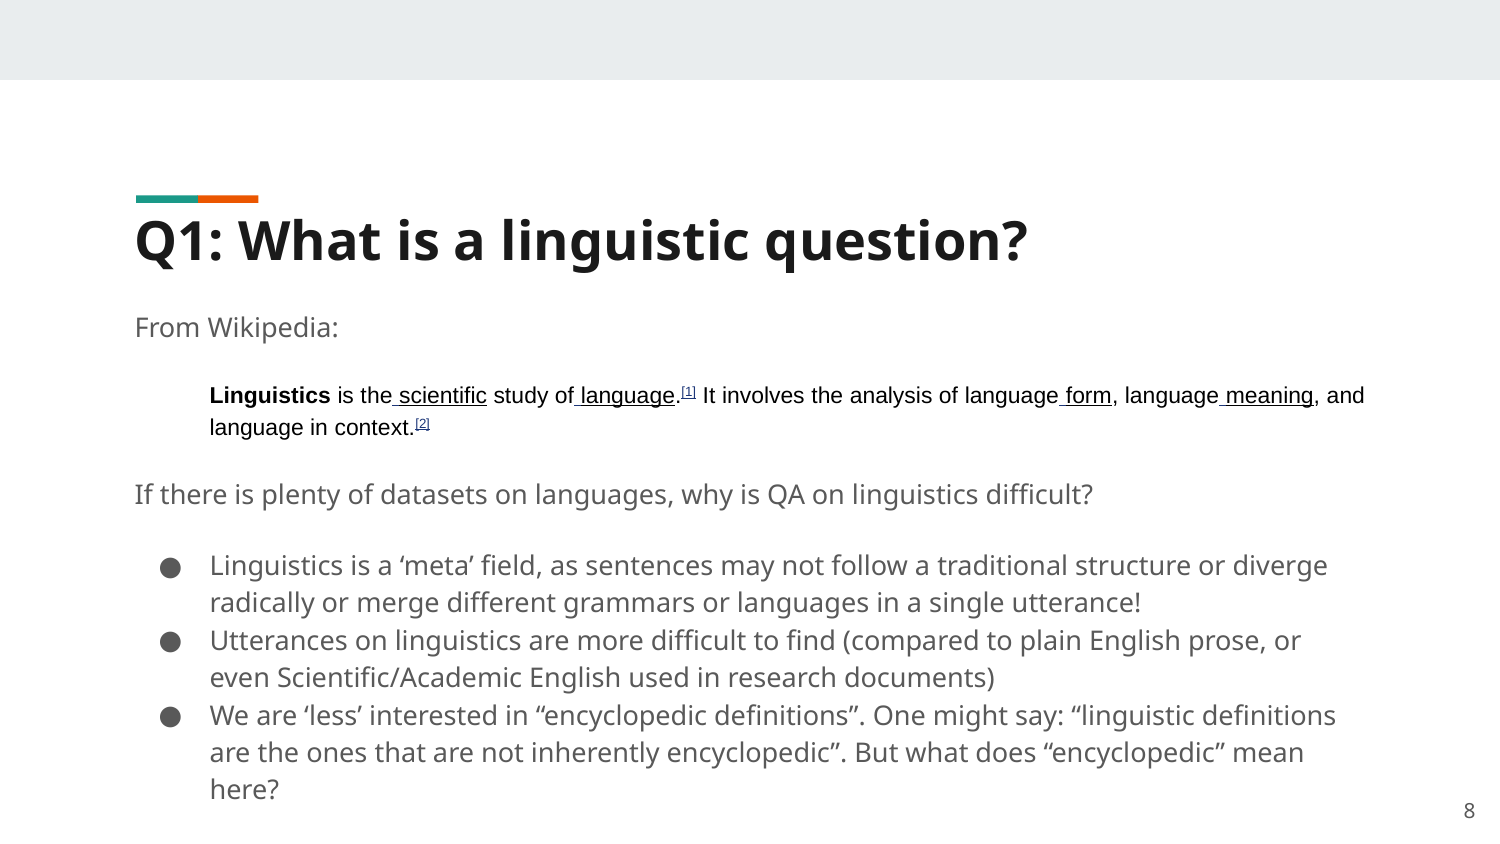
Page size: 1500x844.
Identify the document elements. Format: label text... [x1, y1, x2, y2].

title Q1: What is a linguistic question? [119, 191, 1381, 280]
list From Wikipedia: Linguistics is the scientific study of language.[1] It involves the analysis of language form, language meaning, and language in context.[2] If there is plenty of datasets on languages, why is QA on linguistics difficult? Linguistics is a ‘meta’ field, as sentences may not follow a traditional structure or diverge radically or merge different grammars or languages in a single utterance! Utterances on linguistics are more difficult to find (compared to plain English prose, or even Scientific/Academic English used in research documents) We are ‘less’ interested in “encyclopedic definitions”. One might say: “linguistic definitions are the ones that are not inherently encyclopedic”. But what does “encyclopedic” mean here? [119, 291, 1381, 662]
slide_number <number> [1400, 779, 1491, 844]
